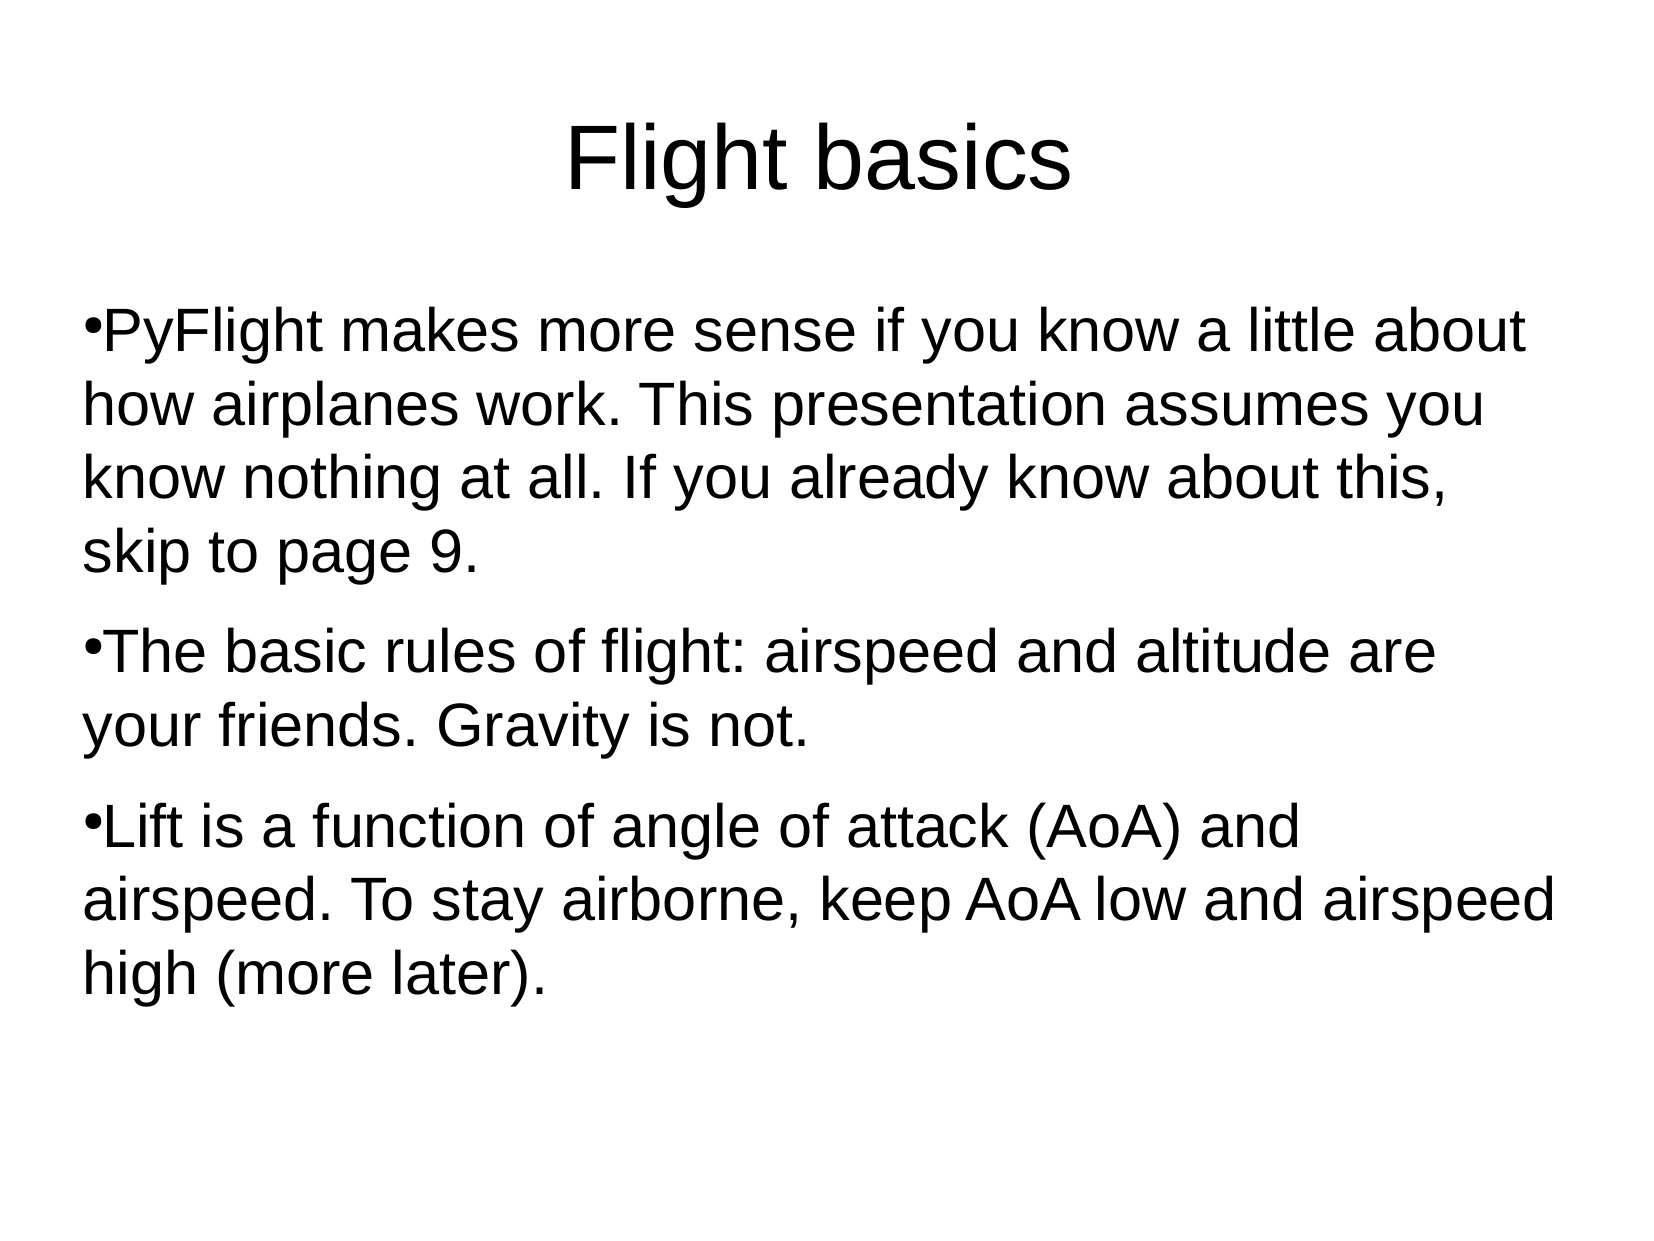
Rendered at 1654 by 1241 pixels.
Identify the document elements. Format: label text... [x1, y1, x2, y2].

list PyFlight makes more sense if you know a little about how airplanes work. This presentation assumes you know nothing at all. If you already know about this, skip to page 9. The basic rules of flight: airspeed and altitude are your friends. Gravity is not. Lift is a function of angle of attack (AoA) and airspeed. To stay airborne, keep AoA low and airspeed high (more later). [82, 290, 1571, 1010]
title Flight basics [82, 49, 1571, 257]
